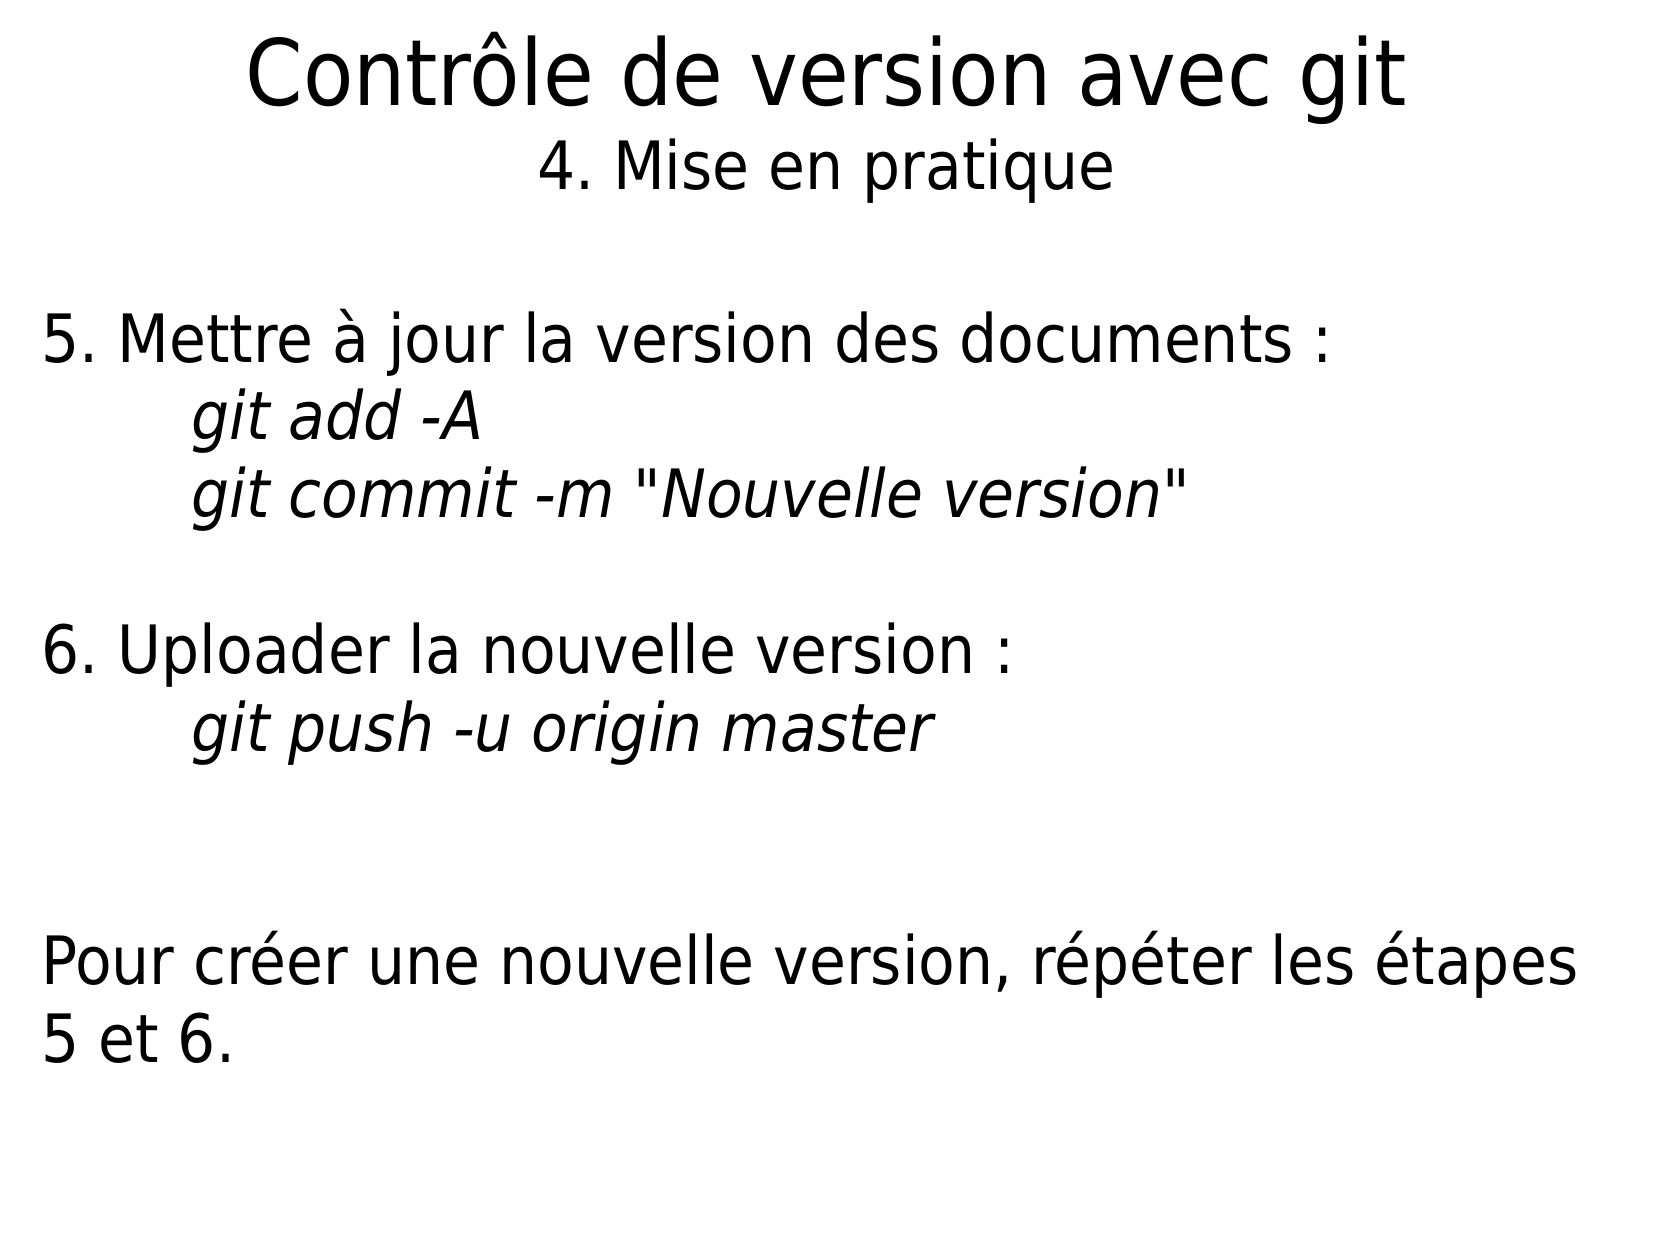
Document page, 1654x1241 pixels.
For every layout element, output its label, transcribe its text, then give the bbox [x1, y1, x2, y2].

title Contrôle de version avec git 4. Mise en pratique [41, 12, 1613, 214]
title 5. Mettre à jour la version des documents : git add -A git commit -m "Nouvelle version" 6. Uploader la nouvelle version : git push -u origin master Pour créer une nouvelle version, répéter les étapes 5 et 6. [41, 222, 1613, 1183]
